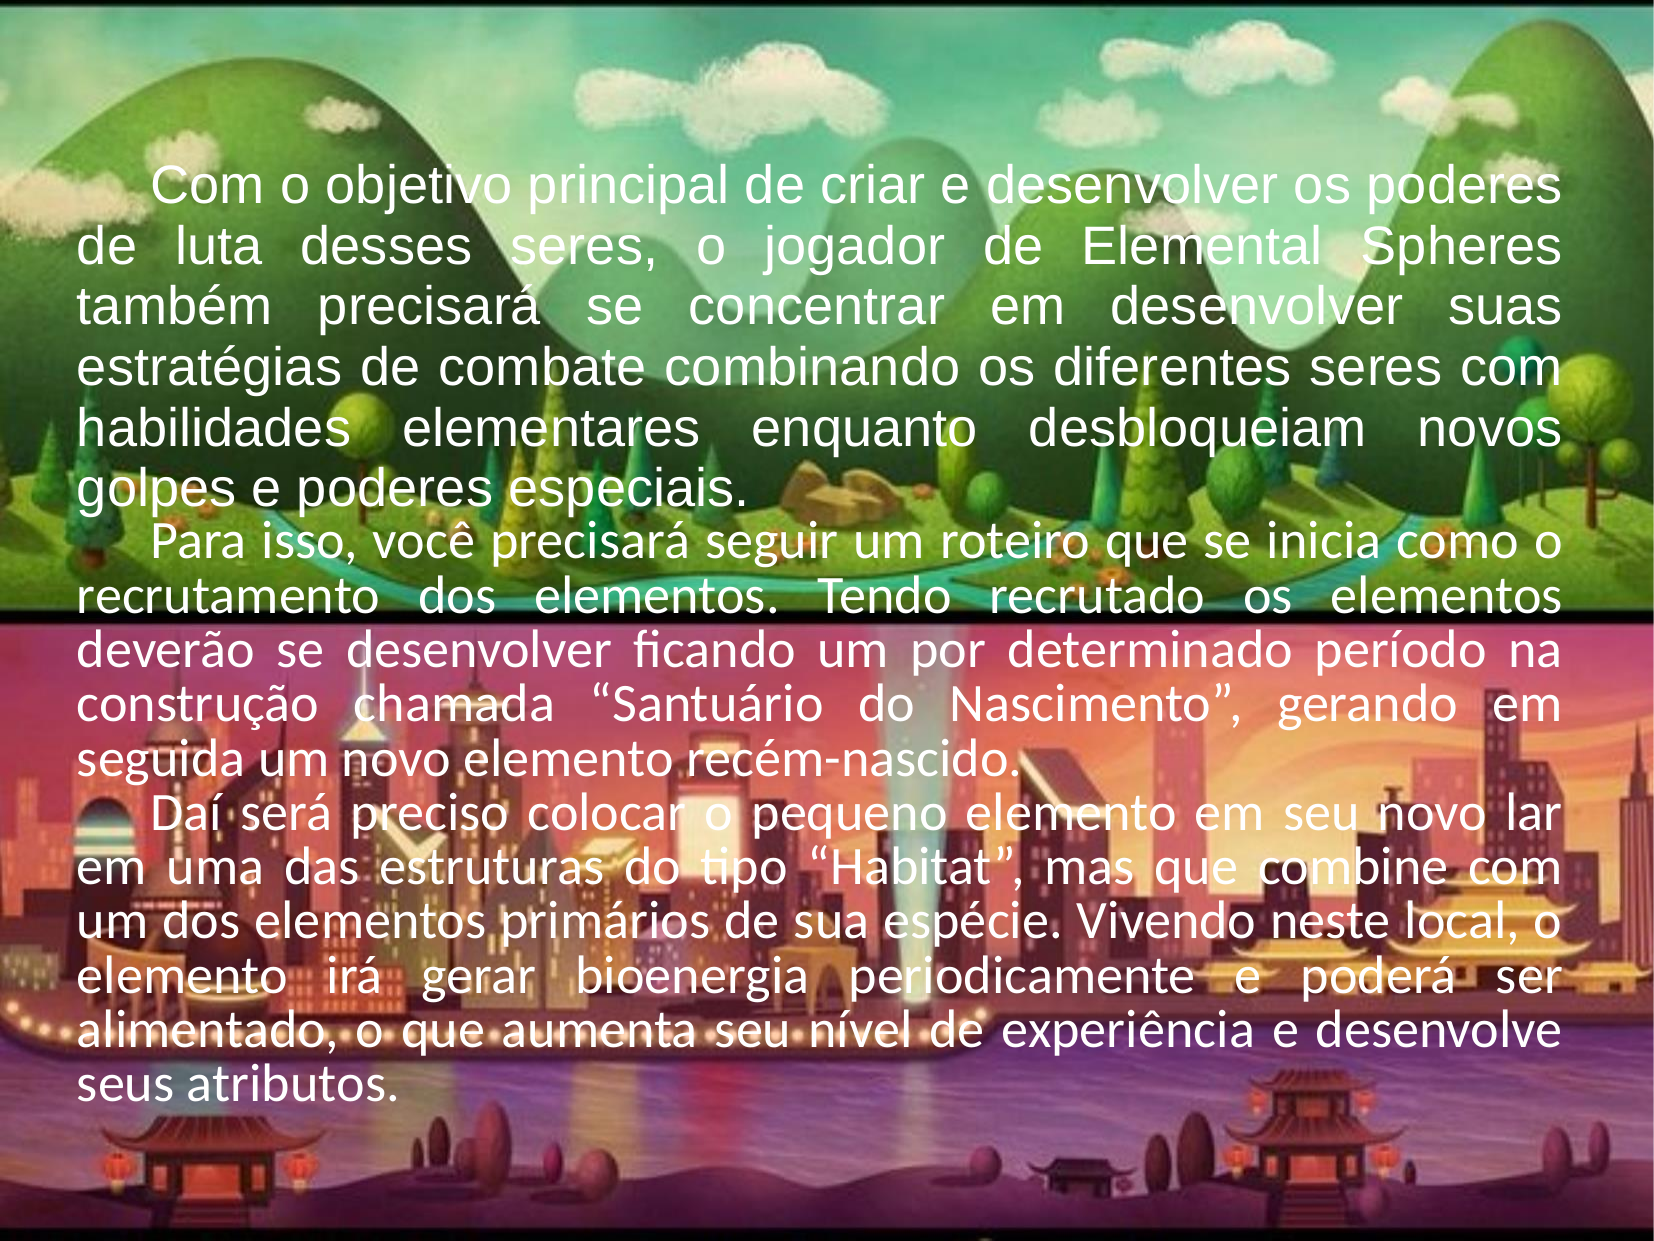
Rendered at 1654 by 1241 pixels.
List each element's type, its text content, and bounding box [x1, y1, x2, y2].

subtitle Com o objetivo principal de criar e desenvolver os poderes de luta desses seres, o jogador de Elemental Spheres também precisará se concentrar em desenvolver suas estratégias de combate combinando os diferentes seres com habilidades elementares enquanto desbloqueiam novos golpes e poderes especiais. Para isso, você precisará seguir um roteiro que se inicia como o recrutamento dos elementos. Tendo recrutado os elementos deverão se desenvolver ficando um por determinado período na construção chamada “Santuário do Nascimento”, gerando em seguida um novo elemento recém-nascido. Daí será preciso colocar o pequeno elemento em seu novo lar em uma das estruturas do tipo “Habitat”, mas que combine com um dos elementos primários de sua espécie. Vivendo neste local, o elemento irá gerar bioenergia periodicamente e poderá ser alimentado, o que aumenta seu nível de experiência e desenvolve seus atributos. [76, 88, 1565, 1182]
picture [0, 0, 1654, 1241]
